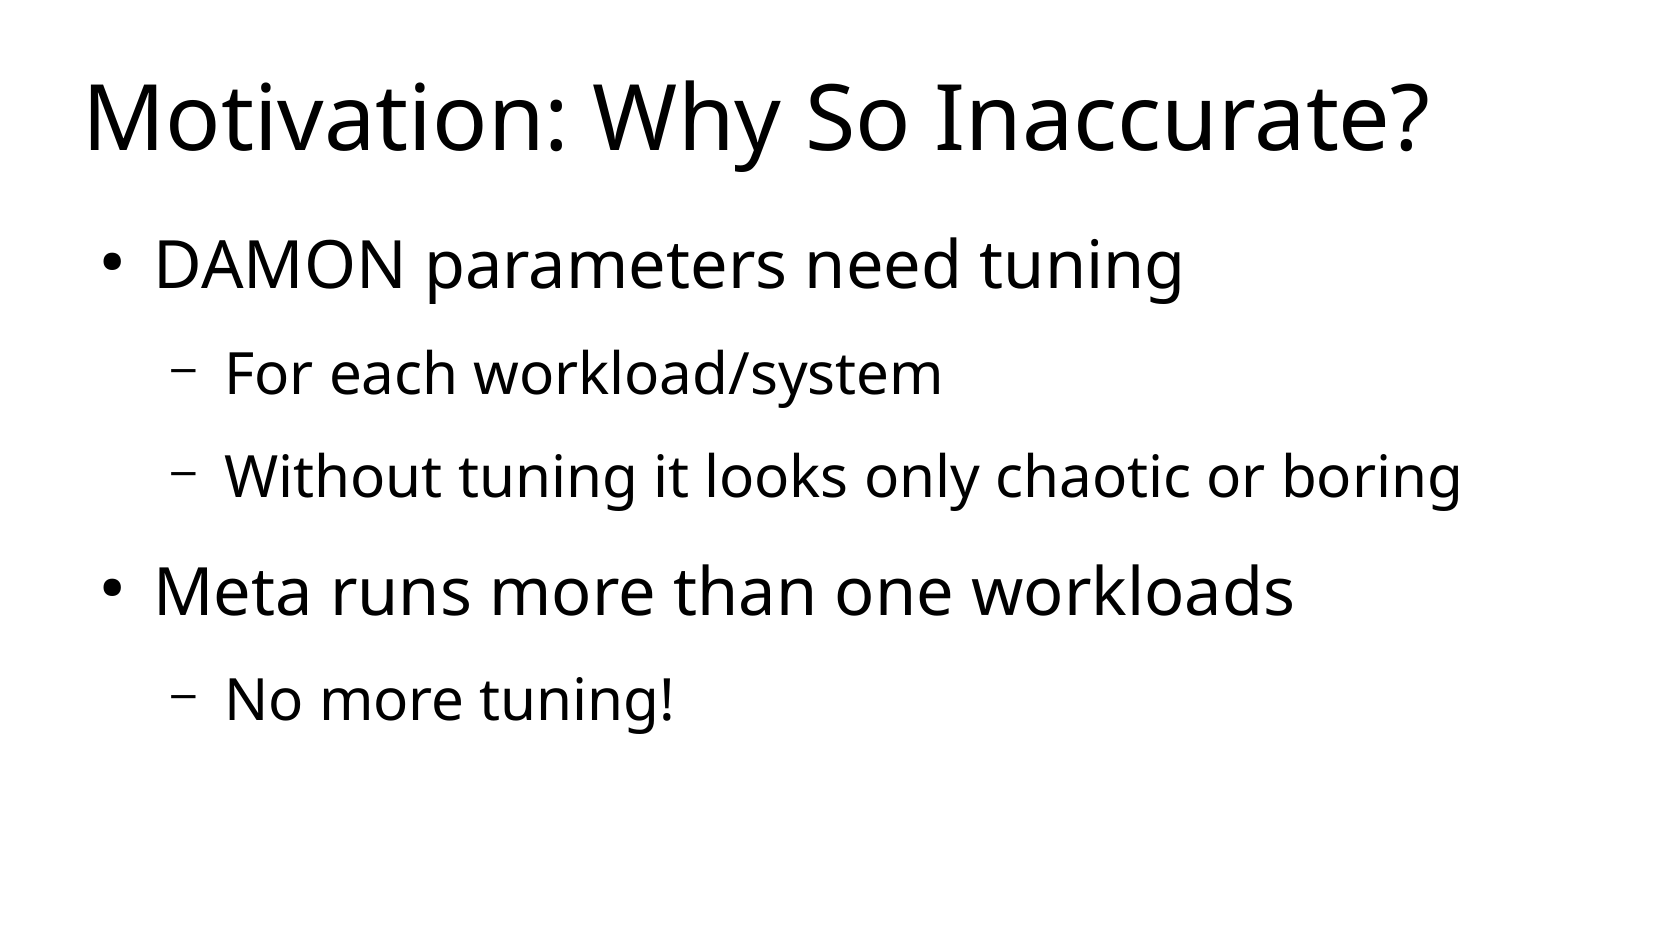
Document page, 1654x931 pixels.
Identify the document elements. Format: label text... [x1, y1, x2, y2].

list DAMON parameters need tuning For each workload/system Without tuning it looks only chaotic or boring Meta runs more than one workloads No more tuning! [82, 217, 1571, 758]
title Motivation: Why So Inaccurate? [82, 37, 1571, 193]
